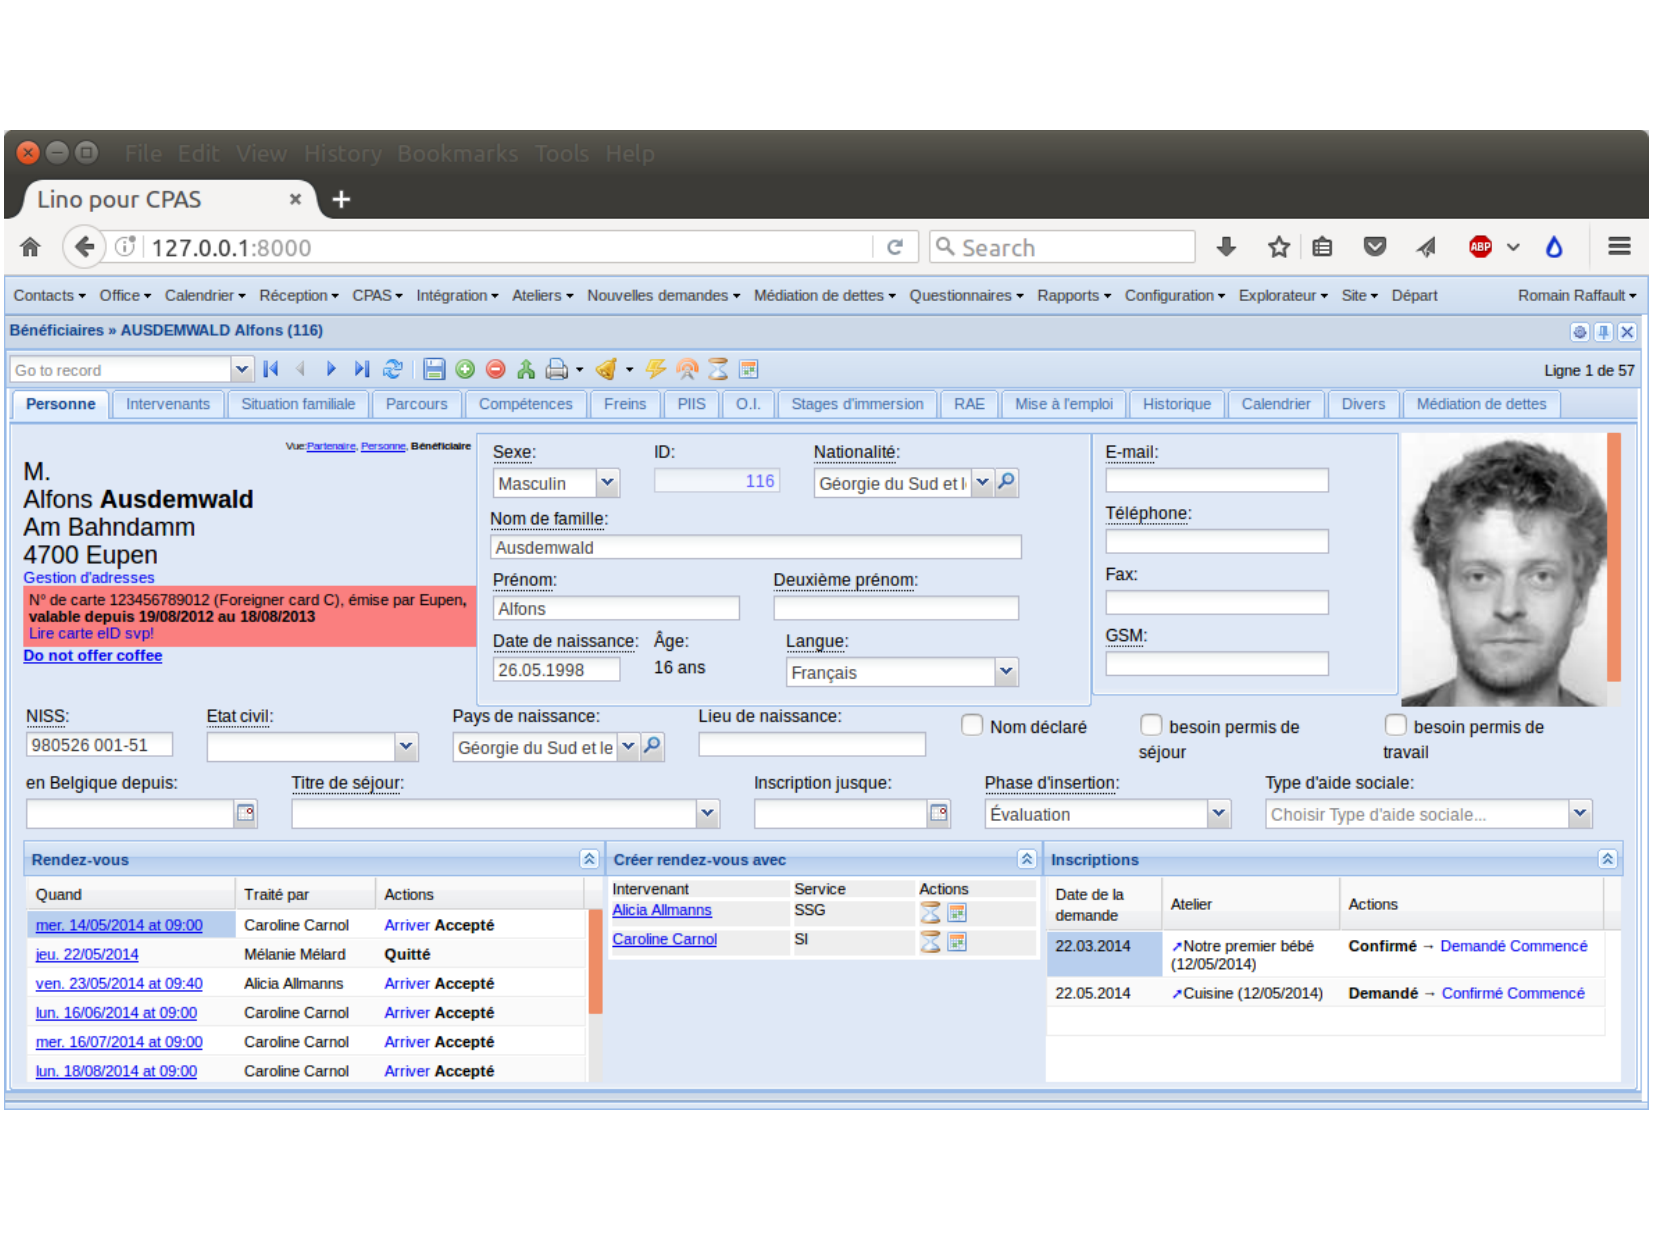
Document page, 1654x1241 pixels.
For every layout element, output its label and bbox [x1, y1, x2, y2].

picture [4, 130, 1649, 1110]
